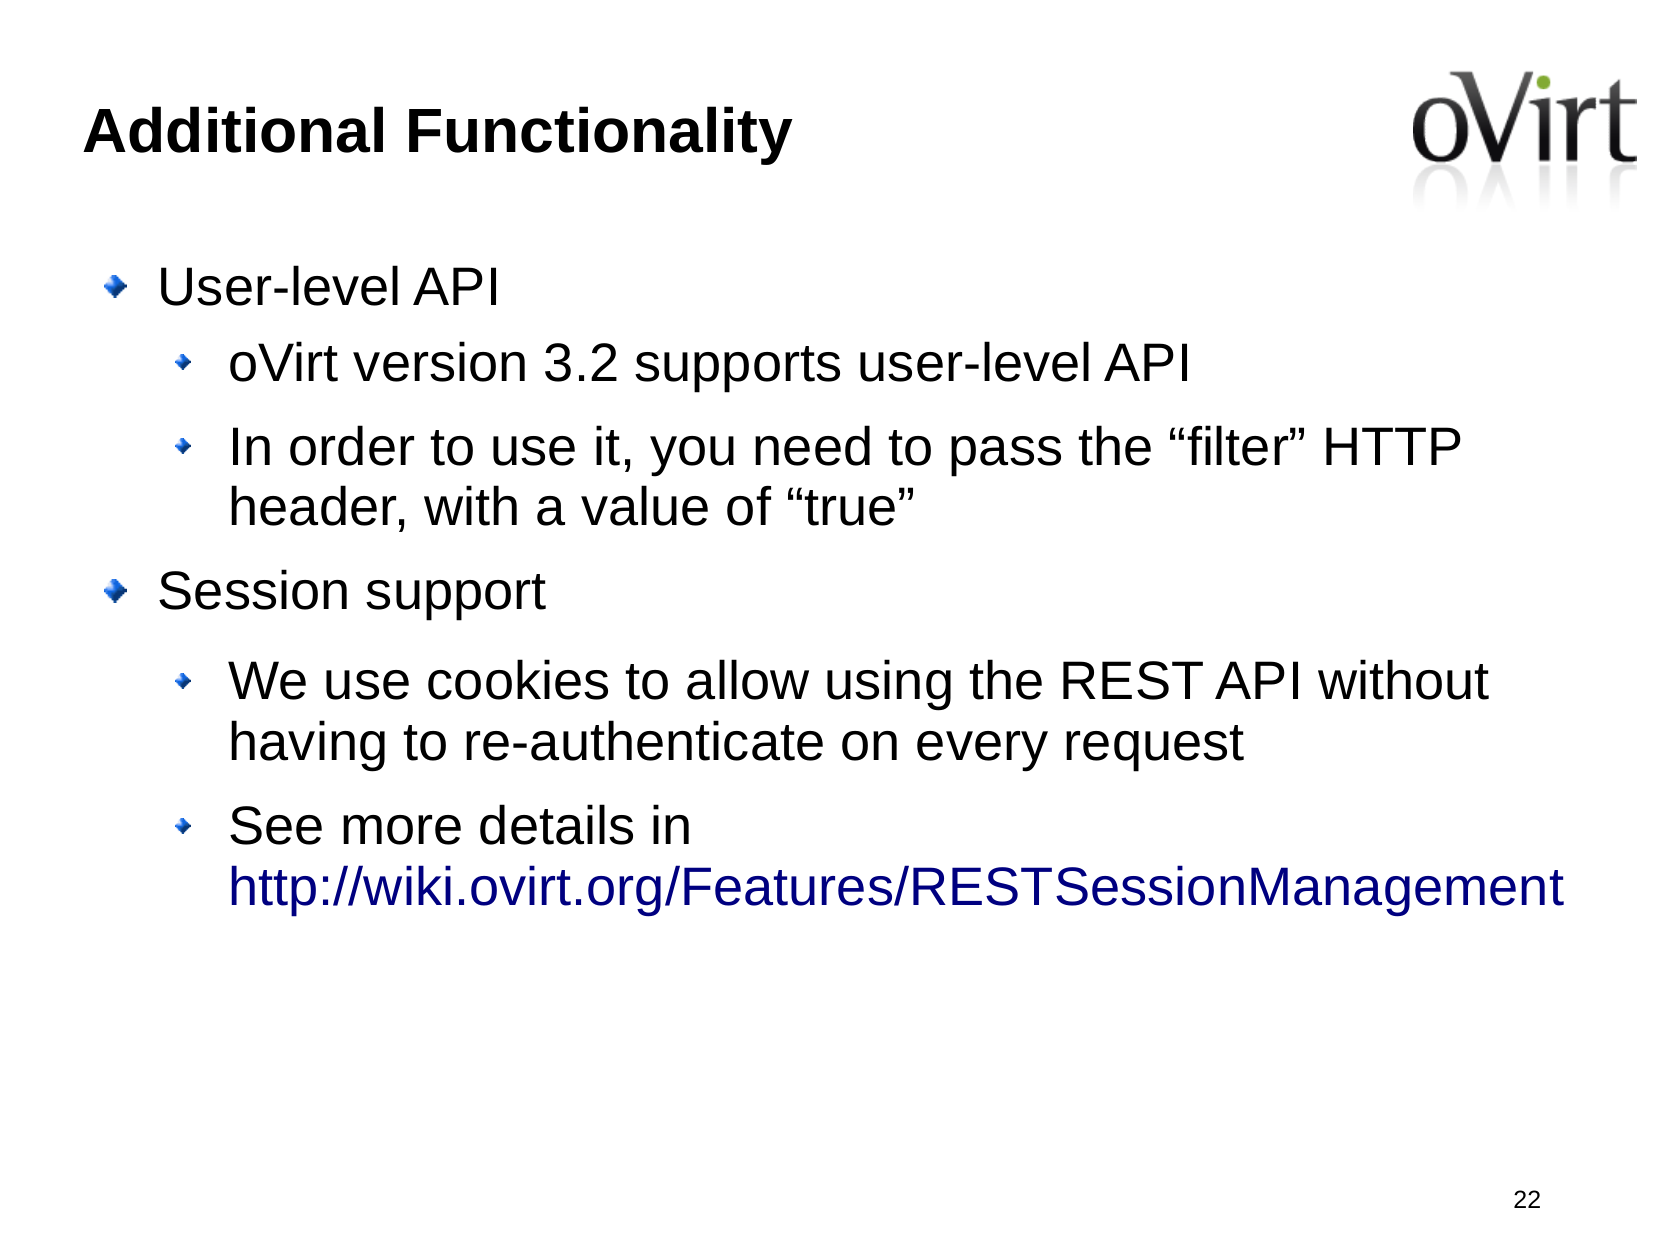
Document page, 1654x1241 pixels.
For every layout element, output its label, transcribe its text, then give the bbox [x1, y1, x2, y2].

title Additional Functionality [82, 37, 1340, 226]
list User-level API oVirt version 3.2 supports user-level API In order to use it, you need to pass the “filter” HTTP header, with a value of “true” Session support We use cookies to allow using the REST API without having to re-authenticate on every request See more details in http://wiki.ovirt.org/Features/RESTSessionManagement [86, 256, 1575, 1162]
picture [1413, 63, 1637, 212]
